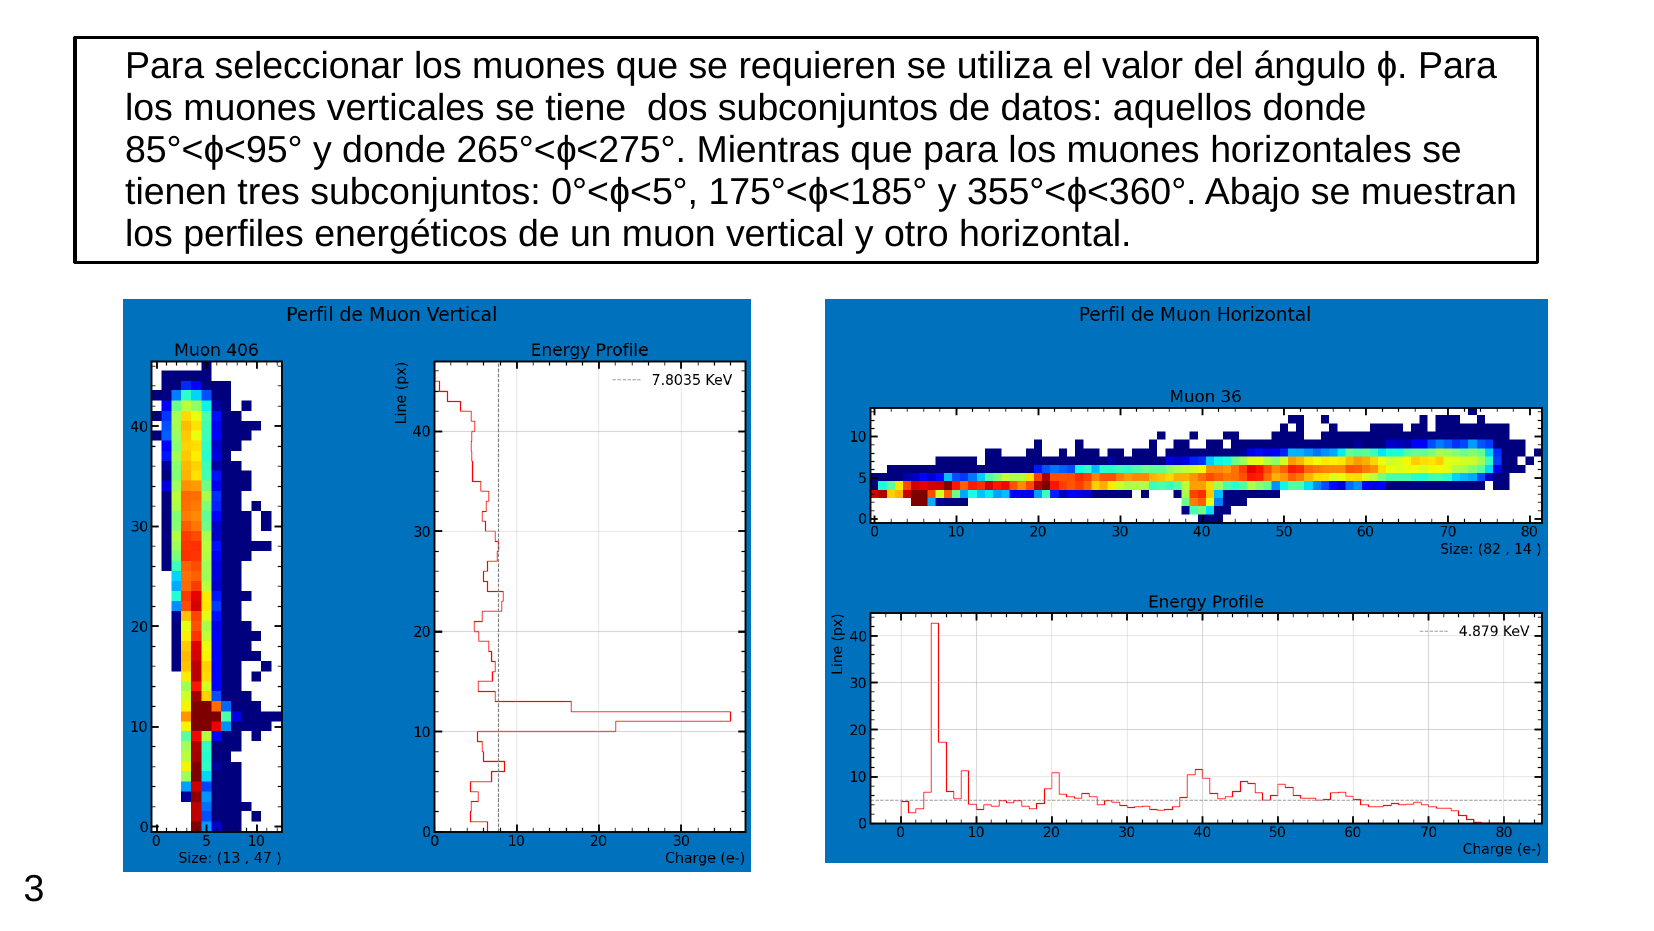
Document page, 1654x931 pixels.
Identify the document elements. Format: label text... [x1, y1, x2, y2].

text_box <number> [8, 860, 638, 931]
picture [825, 299, 1548, 863]
picture [123, 299, 751, 872]
text_box Para seleccionar los muones que se requieren se utiliza el valor del ángulo ɸ. Para los muones verticales se tiene dos subconjuntos de datos: aquellos donde 85°<ɸ<95° y donde 265°<ɸ<275°. Mientras que para los muones horizontales se tienen tres subconjuntos: 0°<ɸ<5°, 175°<ɸ<185° y 355°<ɸ<360°. Abajo se muestran los perfiles energéticos de un muon vertical y otro horizontal. [75, 37, 1538, 263]
